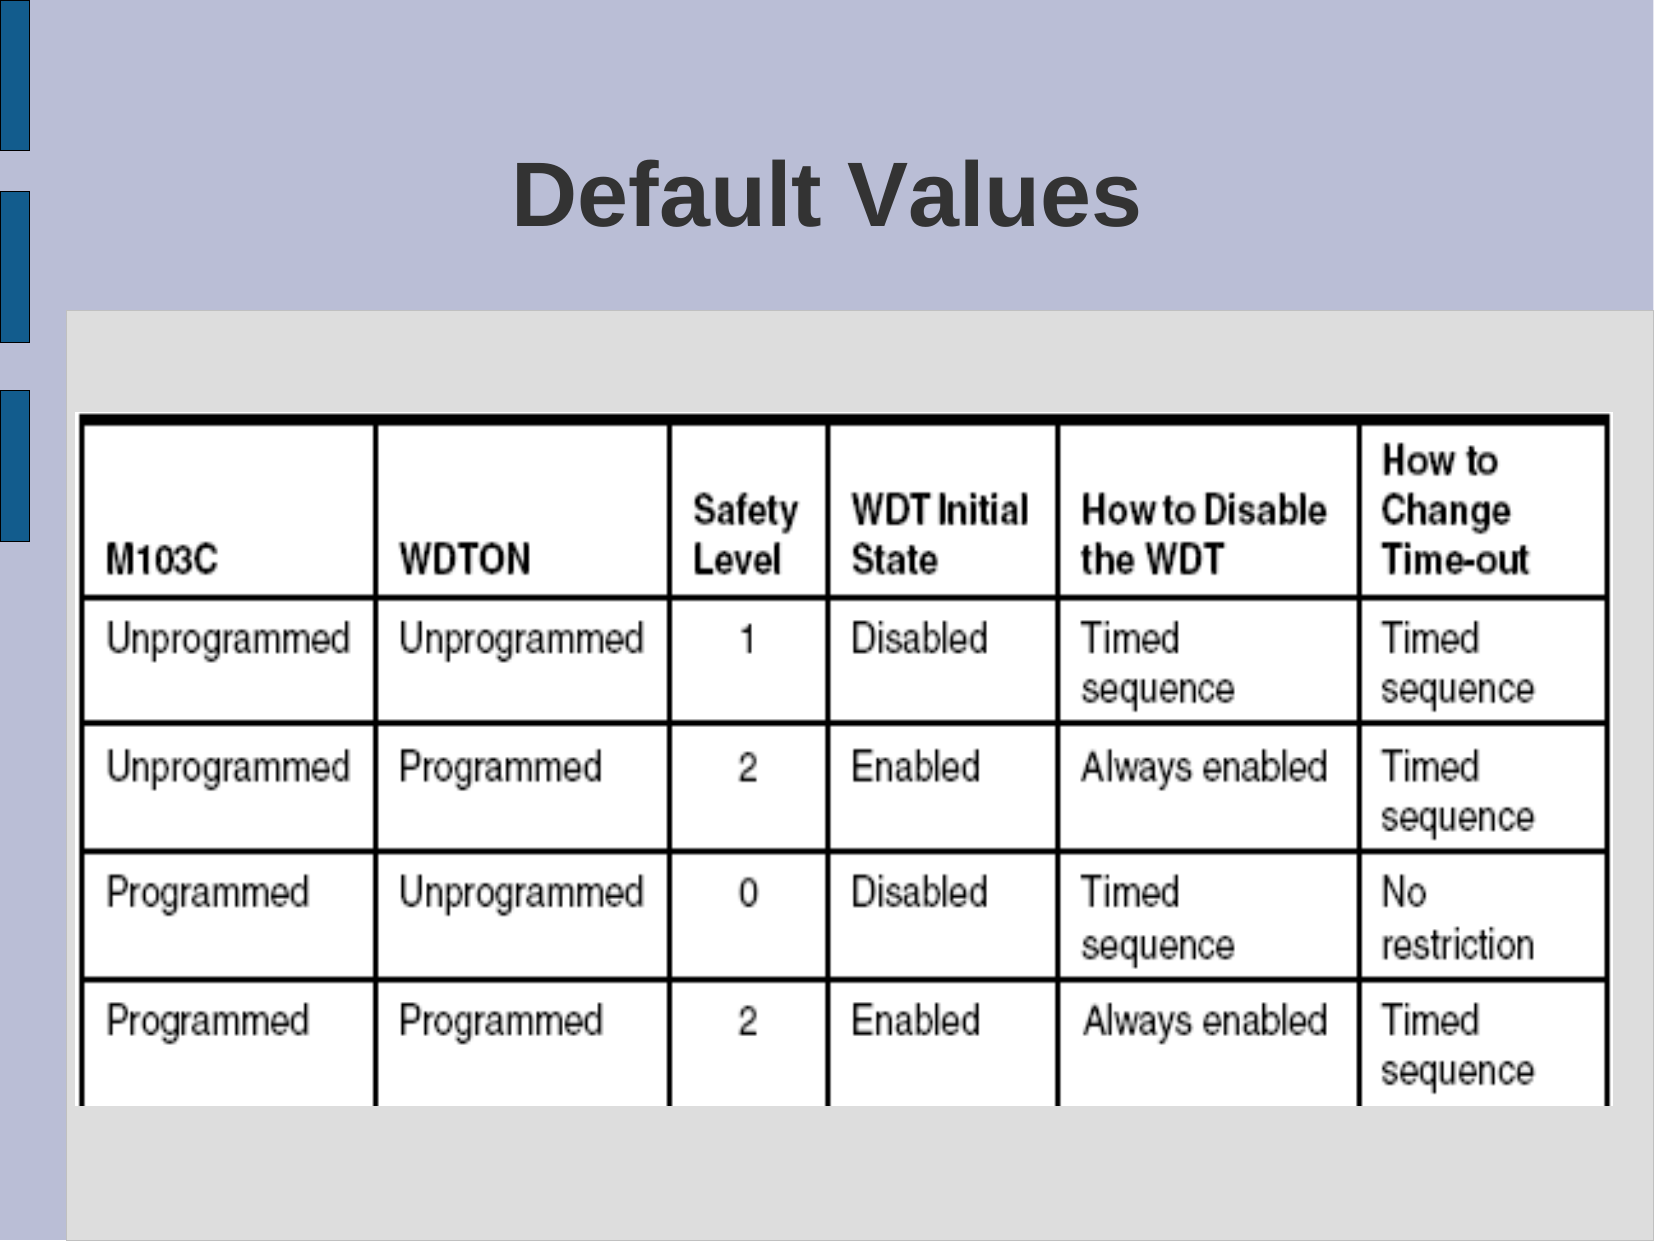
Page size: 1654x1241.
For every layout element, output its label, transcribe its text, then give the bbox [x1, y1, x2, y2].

picture [75, 412, 1613, 1106]
title Default Values [121, 98, 1534, 291]
